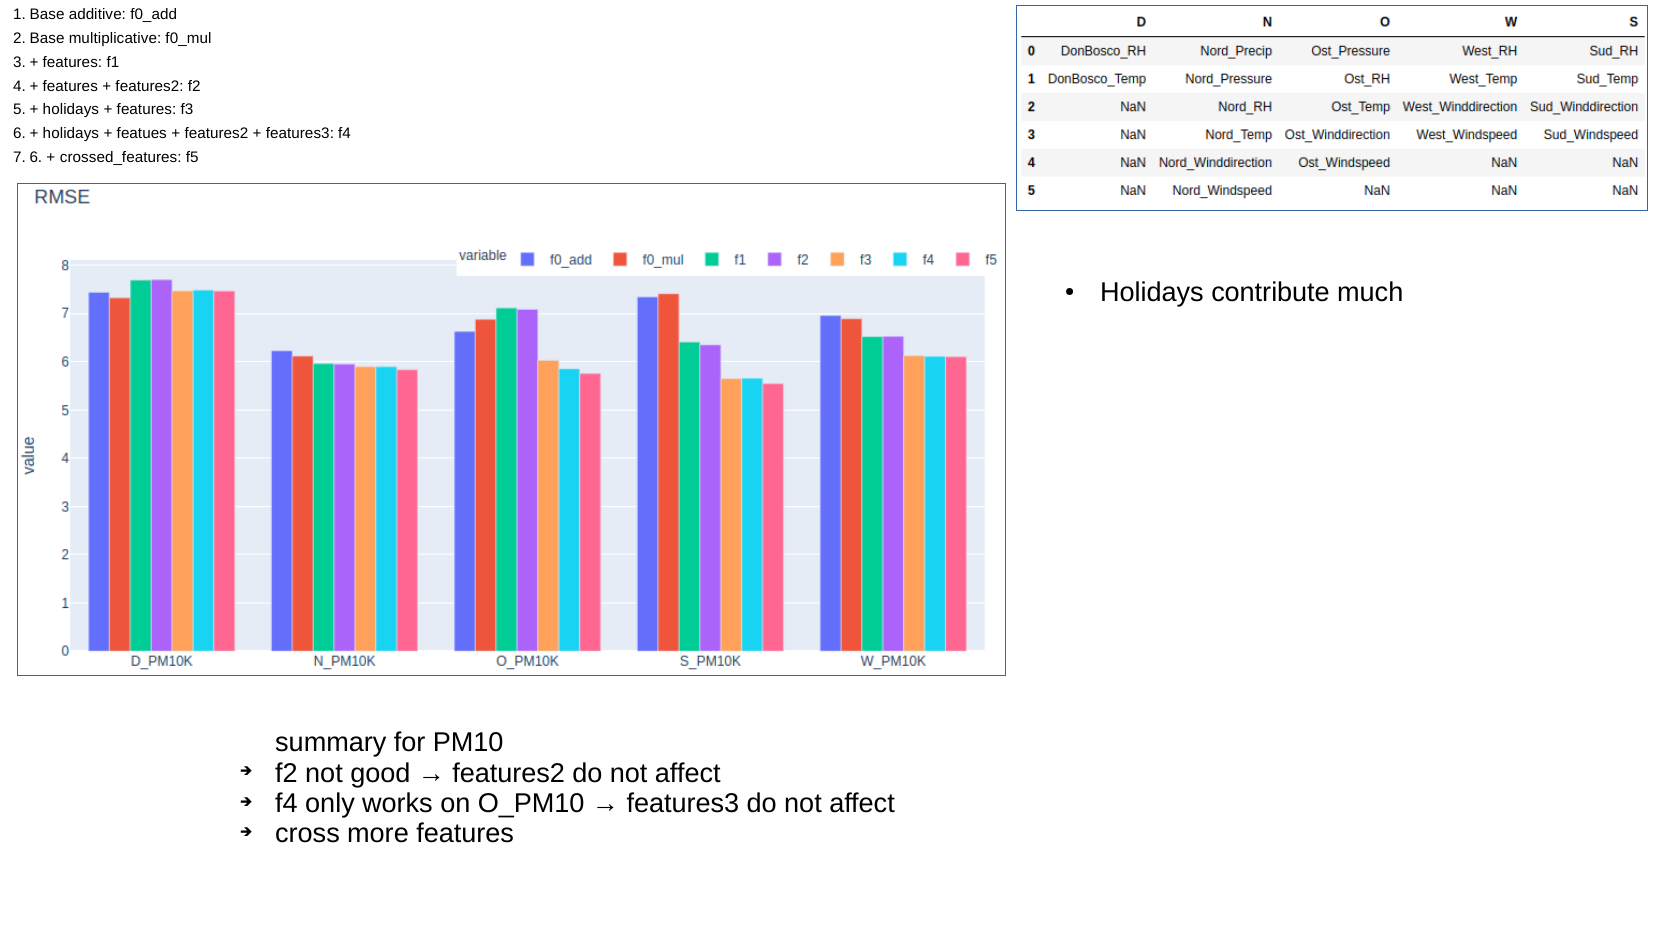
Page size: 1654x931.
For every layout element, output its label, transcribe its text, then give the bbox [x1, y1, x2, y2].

picture [1016, 5, 1648, 211]
text_box Holidays contribute much [1050, 270, 1576, 556]
list Base additive: f0_add Base multiplicative: f0_mul + features: f1 + features + features2: f2 + holidays + features: f3 + holidays + featues + features2 + features3: f4 6. + crossed_features: f5 [9, 5, 565, 171]
picture [17, 183, 1006, 676]
text_box summary for PM10 f2 not good → features2 do not affect f4 only works on O_PM10 → features3 do not affect cross more features [225, 720, 946, 856]
